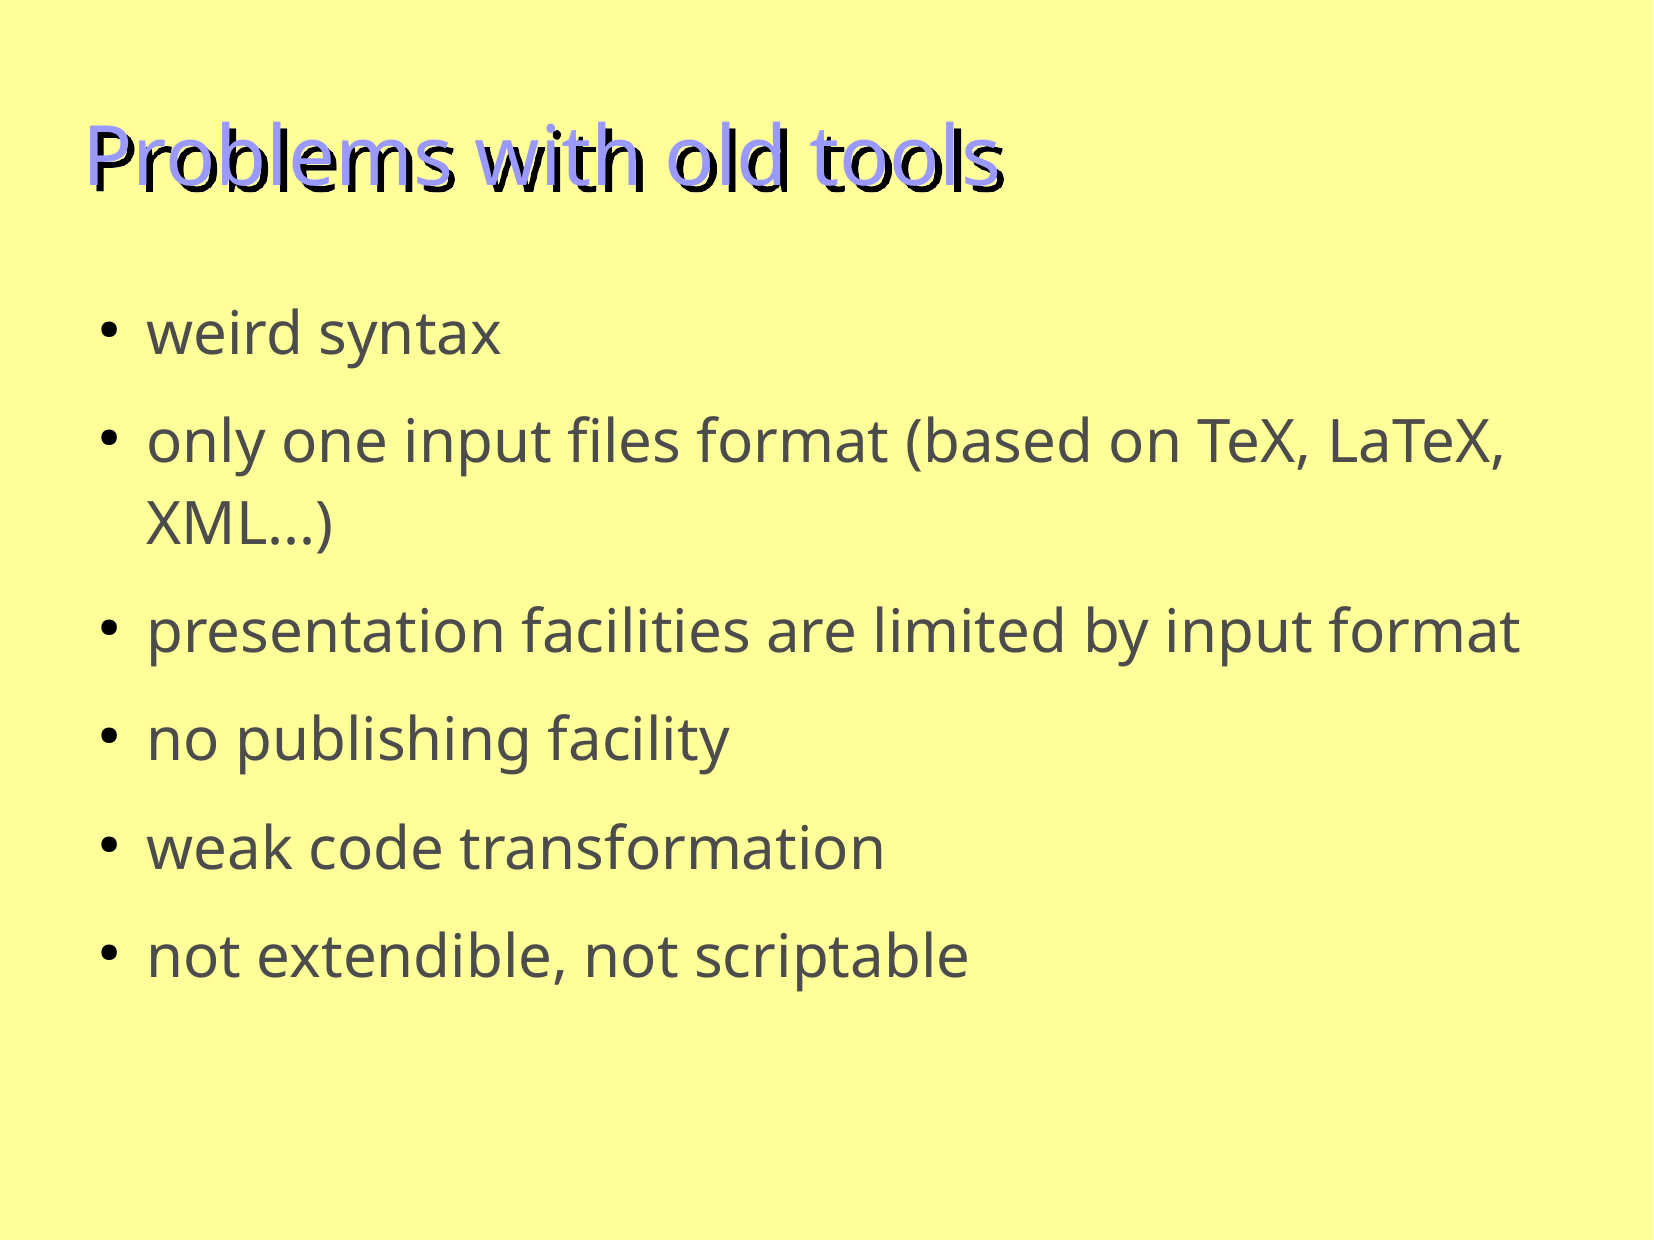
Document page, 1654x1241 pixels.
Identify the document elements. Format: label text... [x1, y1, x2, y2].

list weird syntax only one input files format (based on TeX, LaTeX, XML...) presentation facilities are limited by input format no publishing facility weak code transformation not extendible, not scriptable [82, 290, 1538, 1010]
title Problems with old tools [82, 49, 1571, 257]
